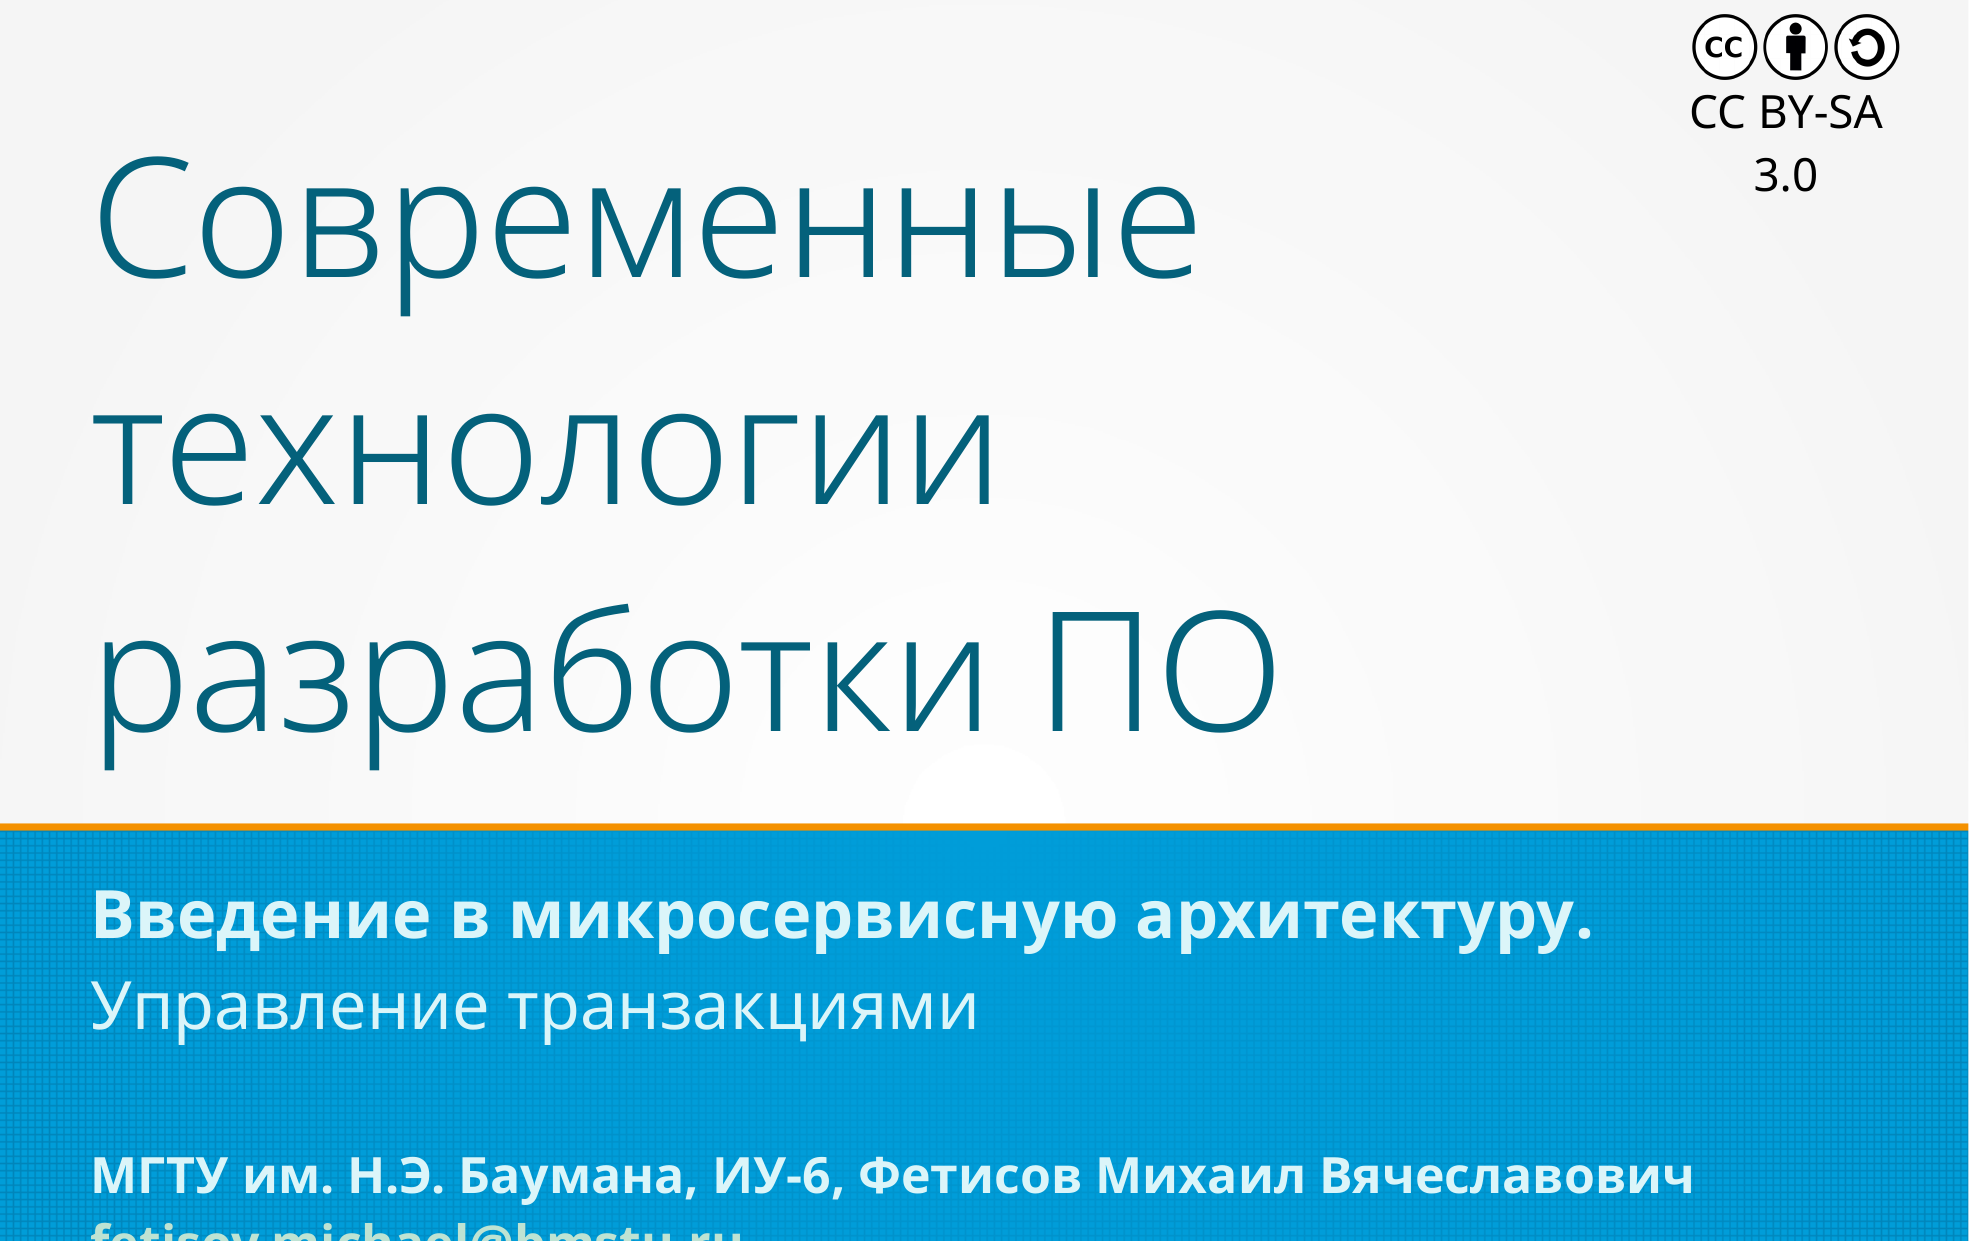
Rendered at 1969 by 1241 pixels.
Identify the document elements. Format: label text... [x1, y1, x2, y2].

picture [0, 0, 1969, 830]
text_box CC BY-SA 3.0 [1683, 73, 1914, 211]
subtitle Введение в микросервисную архитектуру. Управление транзакциями МГТУ им. Н.Э. Баумана, ИУ-6, Фетисов Михаил Вячеславович fetisov.michael@bmstu.ru [90, 867, 1969, 1241]
title Современные технологии разработки ПО [90, 49, 1862, 781]
